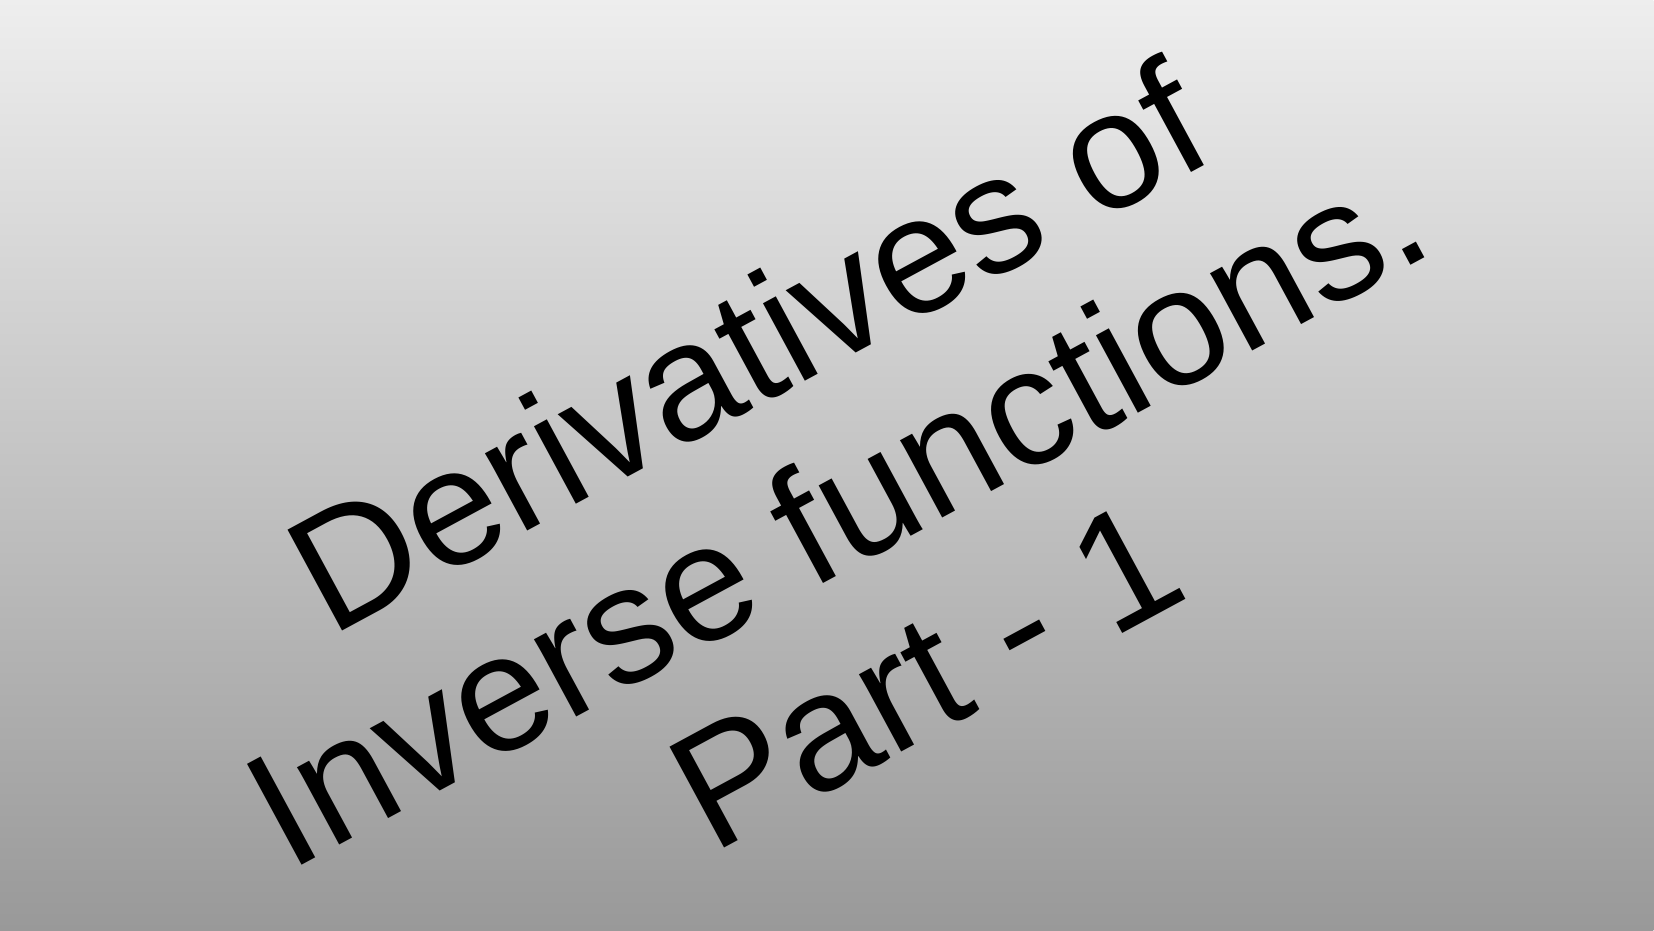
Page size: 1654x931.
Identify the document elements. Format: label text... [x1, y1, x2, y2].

title Derivatives of Inverse functions. Part - 1 [0, 0, 1654, 931]
